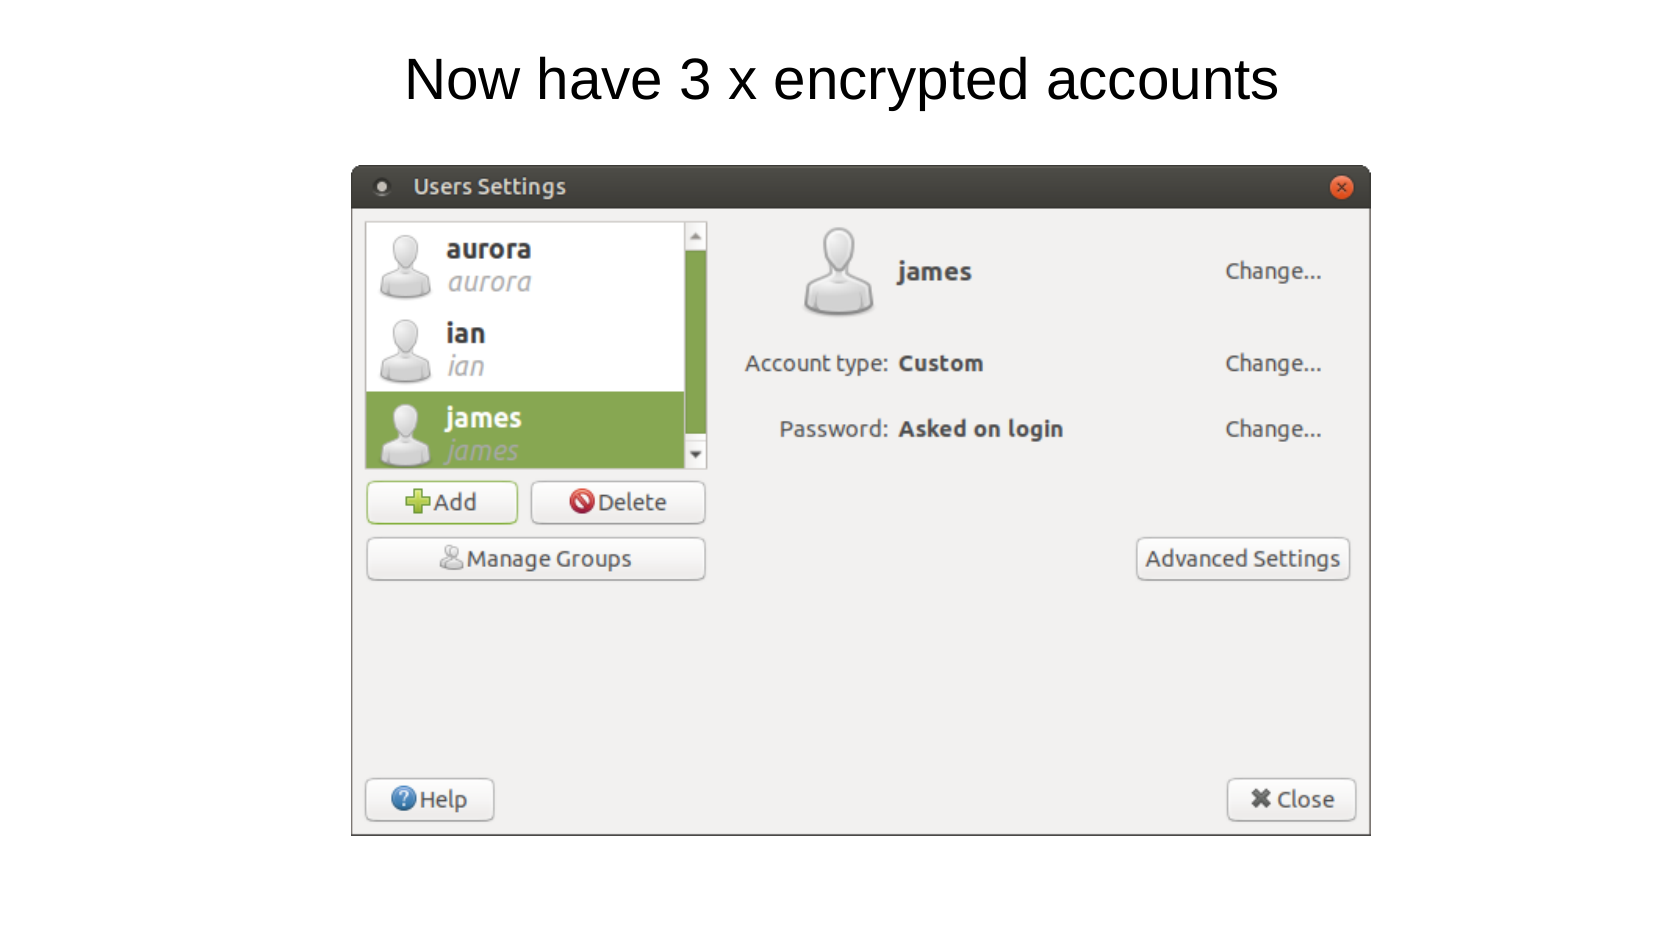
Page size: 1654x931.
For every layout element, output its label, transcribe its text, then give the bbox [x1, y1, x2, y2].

title Now have 3 x encrypted accounts [30, 14, 1621, 145]
picture [351, 165, 1371, 836]
